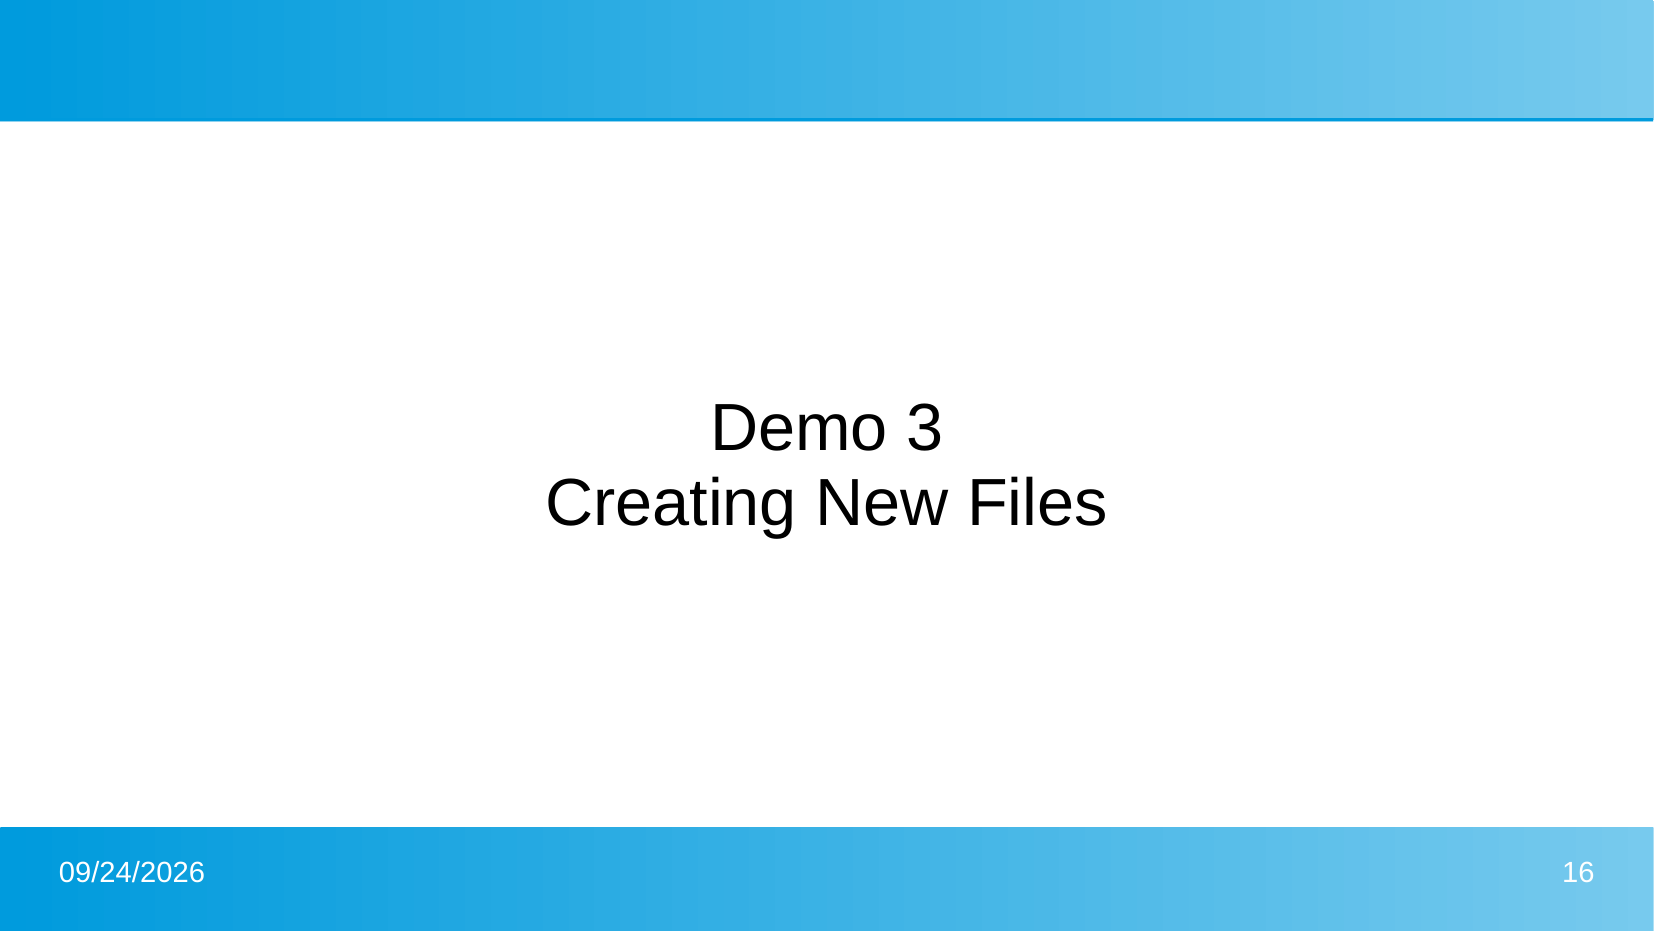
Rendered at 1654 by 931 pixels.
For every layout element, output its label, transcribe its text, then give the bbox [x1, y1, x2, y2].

subtitle Demo 3 Creating New Files [59, 283, 1595, 647]
